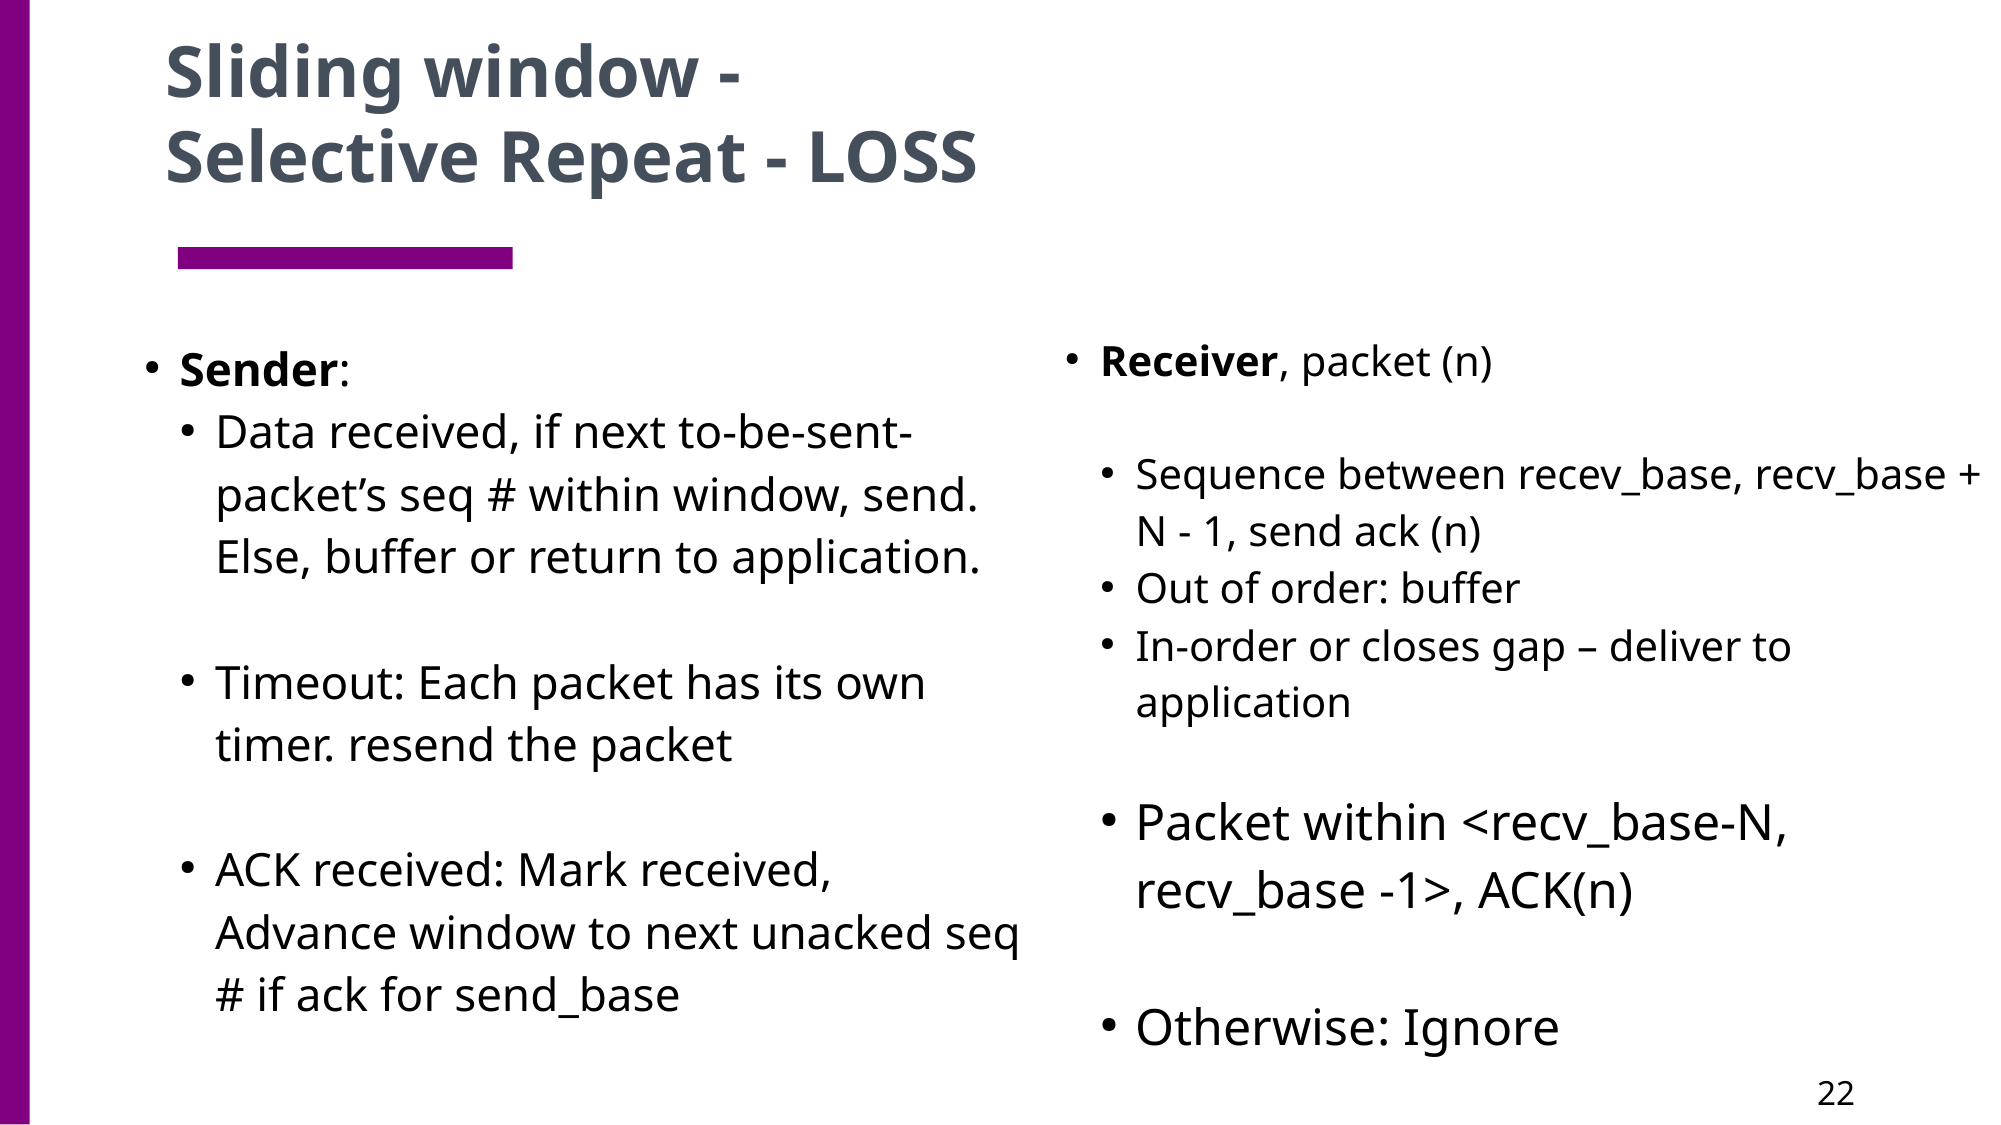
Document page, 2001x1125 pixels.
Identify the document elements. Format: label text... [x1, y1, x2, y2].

text_box Receiver, packet (n) Sequence between recev_base, recv_base + N - 1, send ack (n) Out of order: buffer In-order or closes gap – deliver to application Packet within <recv_base-N, recv_base -1>, ACK(n) Otherwise: Ignore [1050, 323, 2000, 1066]
text_box Sender: Data received, if next to-be-sent-packet’s seq # within window, send. Else, buffer or return to application. Timeout: Each packet has its own timer. resend the packet ACK received: Mark received, Advance window to next unacked seq # if ack for send_base [129, 329, 1051, 1072]
text_box Sliding window - Selective Repeat - LOSS [151, 0, 1849, 212]
